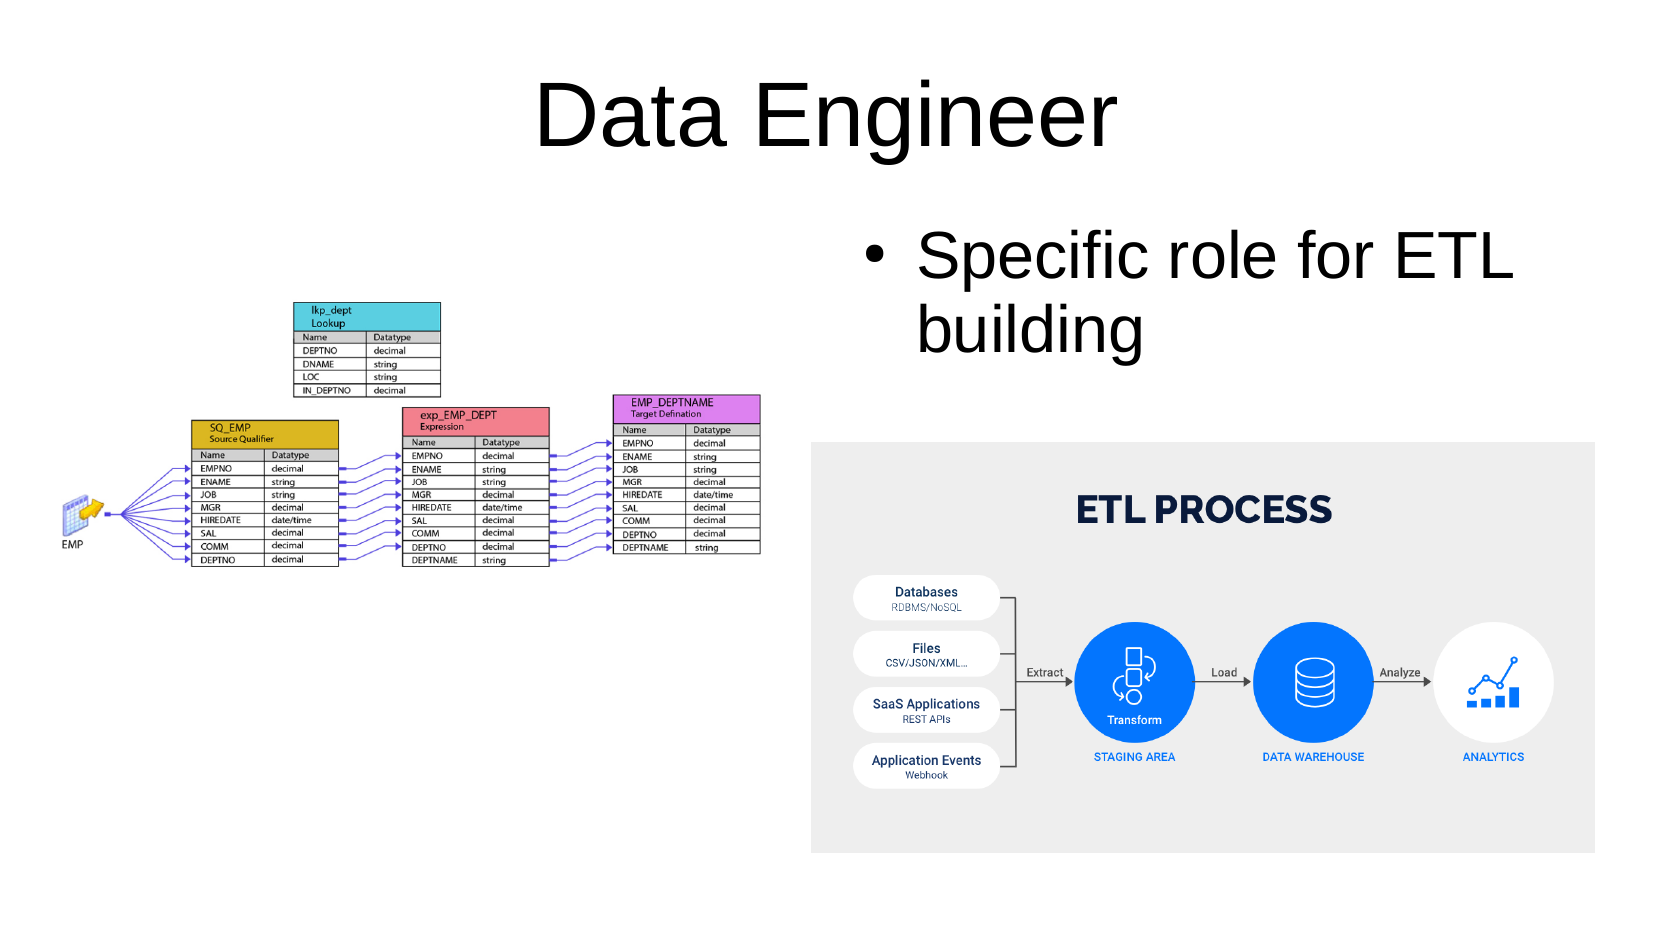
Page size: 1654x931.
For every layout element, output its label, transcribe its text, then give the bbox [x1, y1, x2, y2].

picture [59, 295, 768, 574]
title Data Engineer [82, 37, 1571, 193]
list Specific role for ETL building [845, 217, 1572, 442]
picture [811, 442, 1595, 853]
